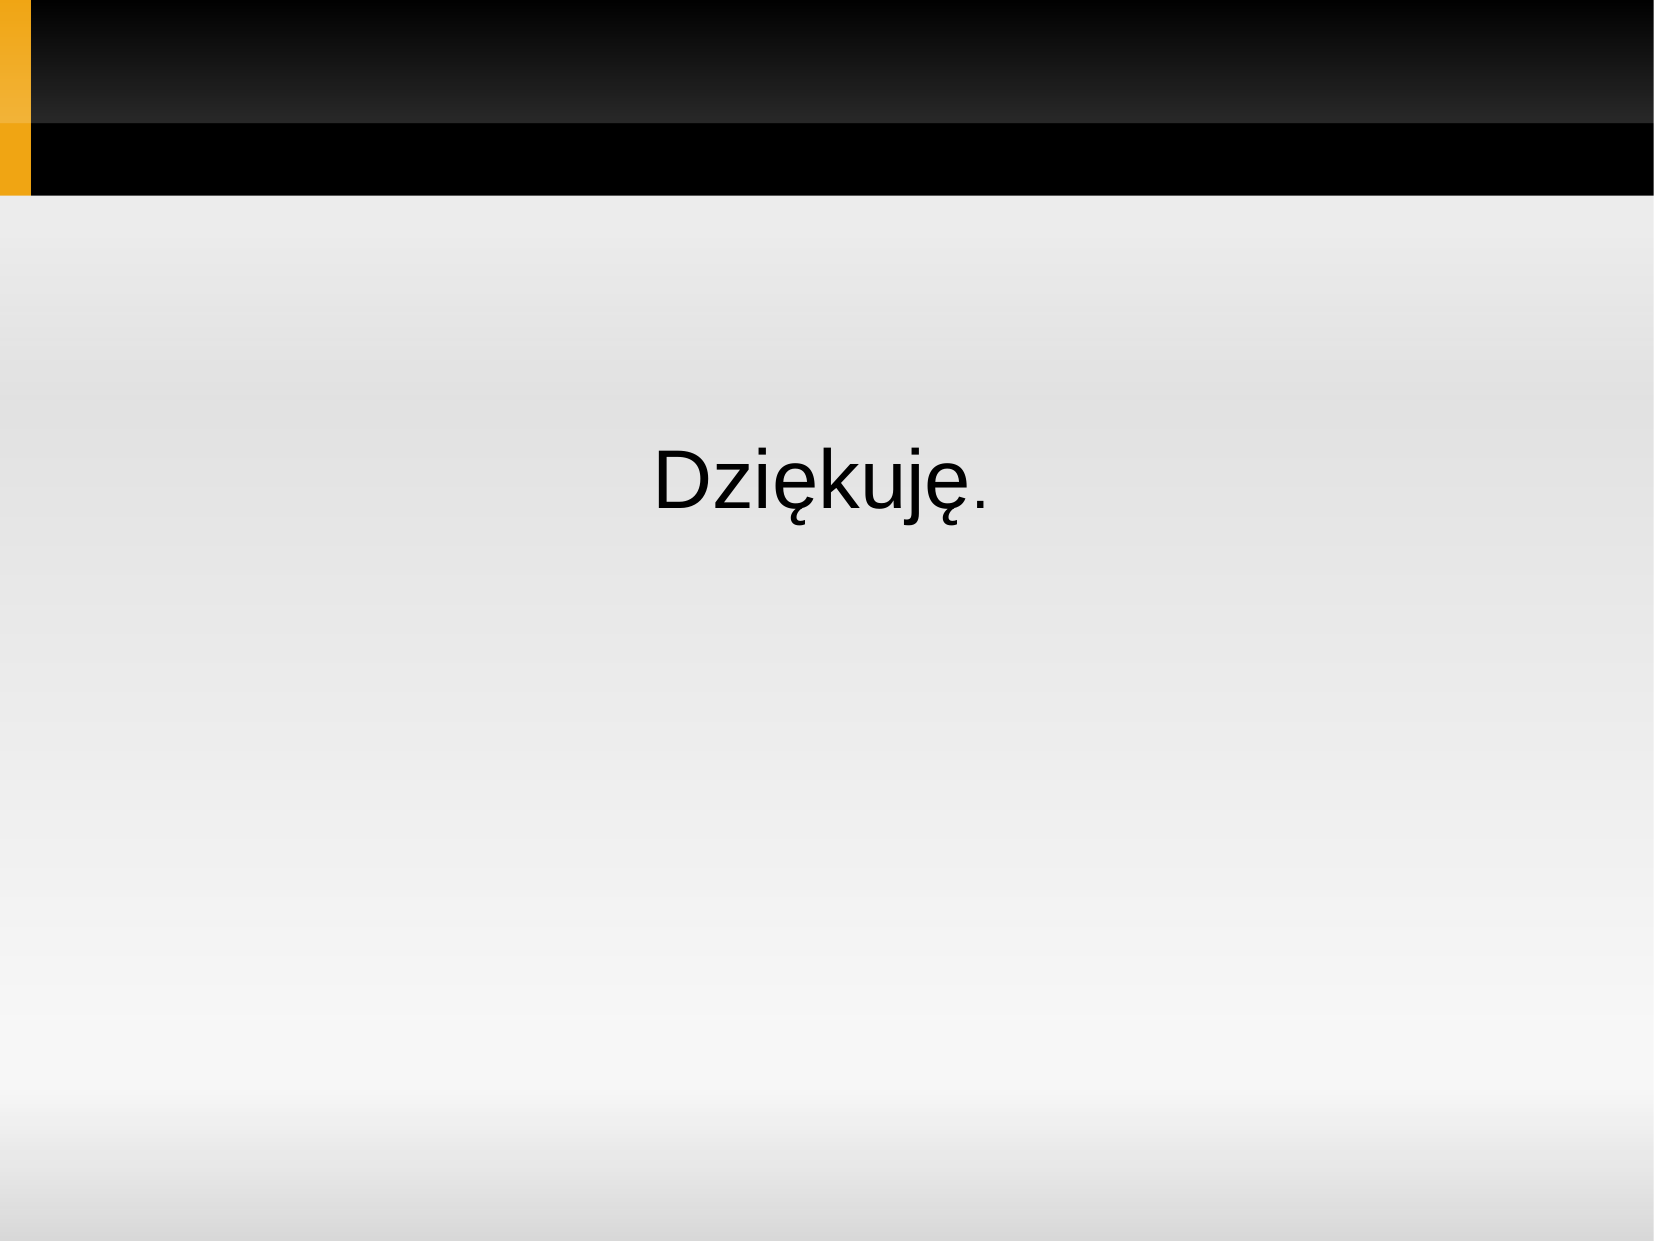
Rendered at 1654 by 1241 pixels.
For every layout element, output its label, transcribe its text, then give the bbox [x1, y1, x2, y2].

subtitle Dziękuję. [76, 7, 1565, 1102]
picture [0, 0, 1654, 1241]
